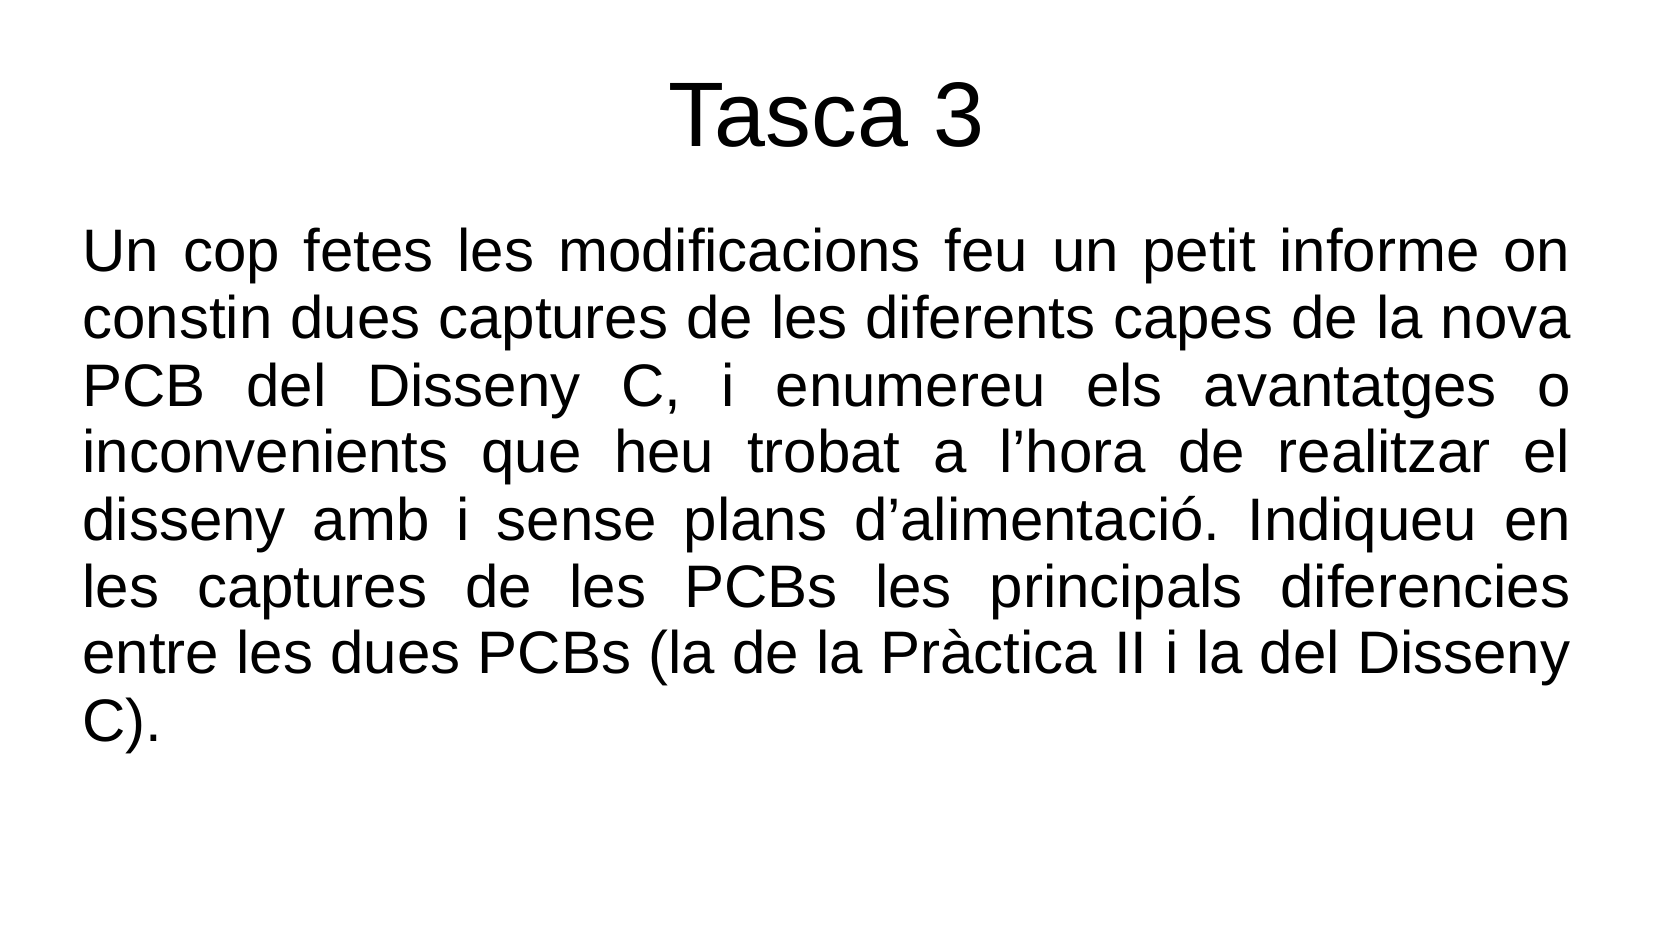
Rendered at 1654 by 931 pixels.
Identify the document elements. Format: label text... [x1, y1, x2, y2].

list Un cop fetes les modificacions feu un petit informe on constin dues captures de les diferents capes de la nova PCB del Disseny C, i enumereu els avantatges o inconvenients que heu trobat a l’hora de realitzar el disseny amb i sense plans d’alimentació. Indiqueu en les captures de les PCBs les principals diferencies entre les dues PCBs (la de la Pràctica II i la del Disseny C). [82, 217, 1571, 758]
title Tasca 3 [82, 37, 1571, 193]
